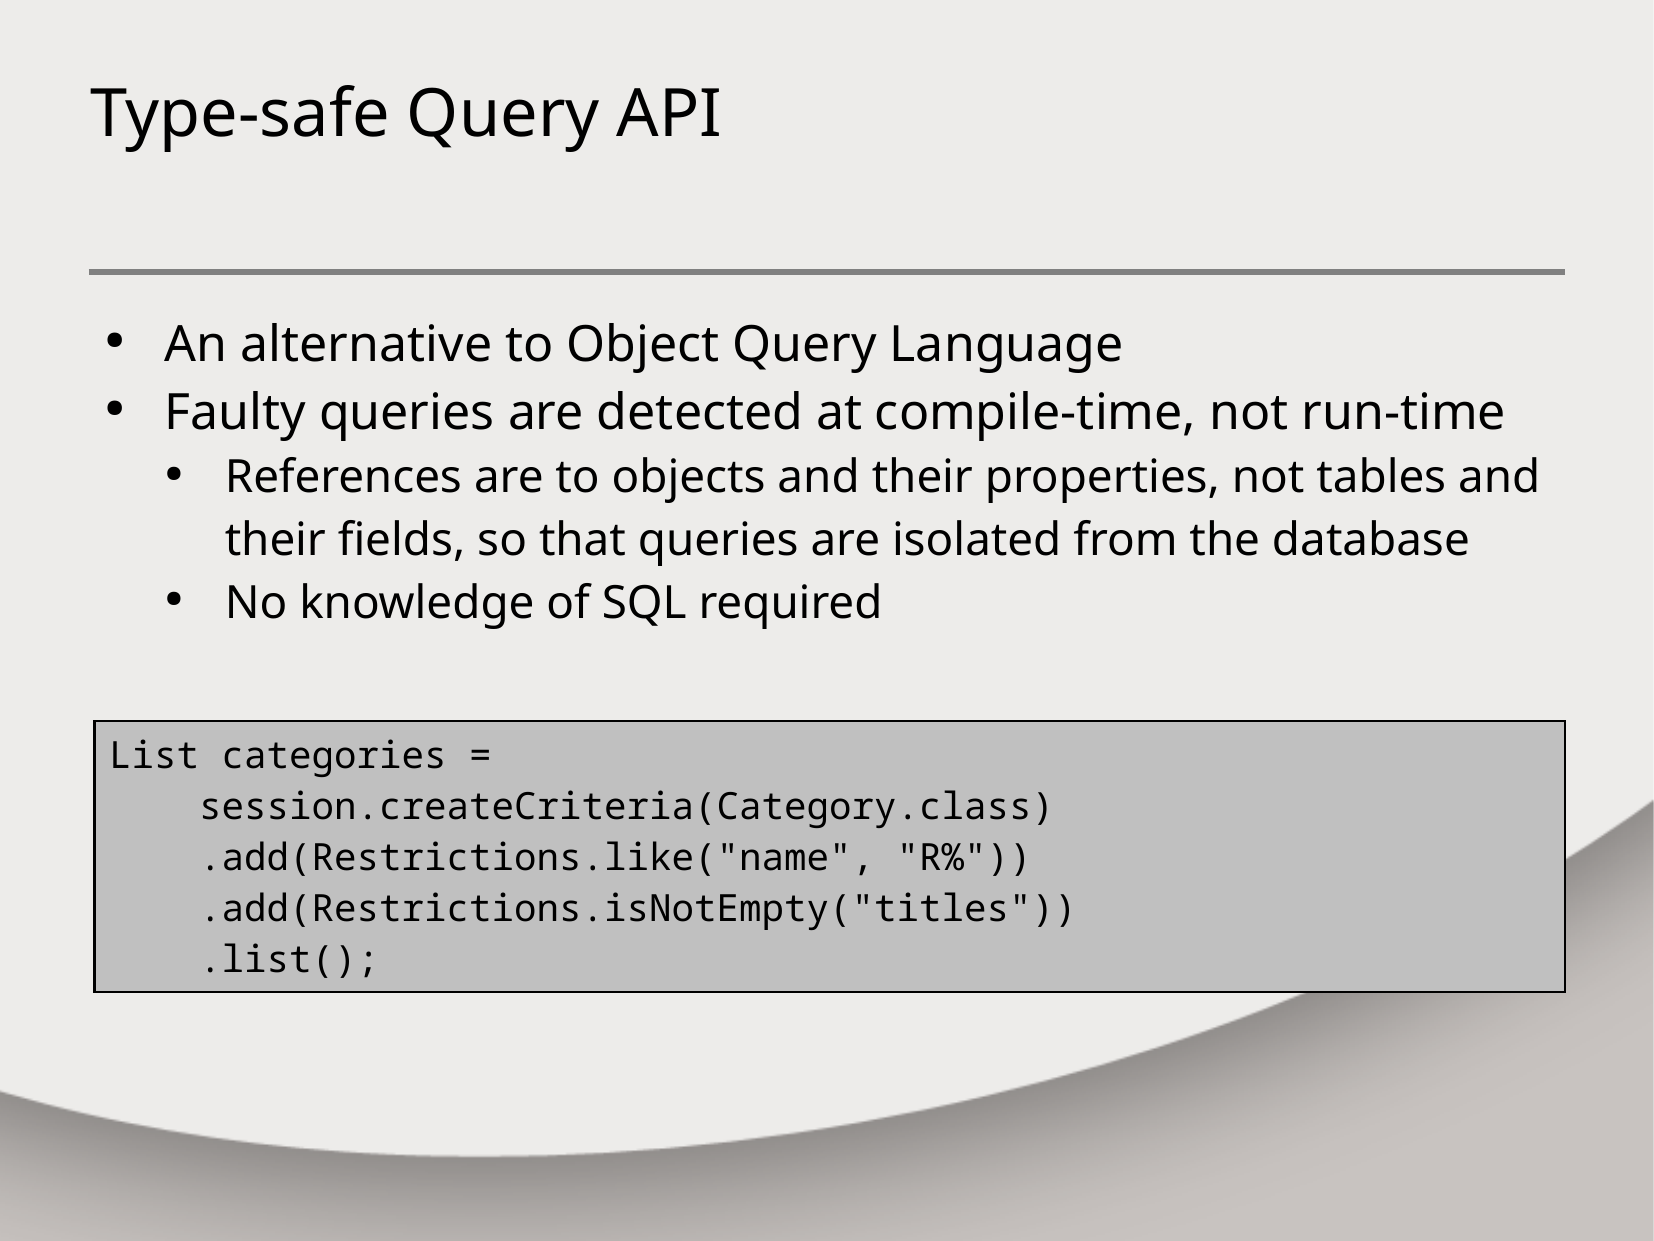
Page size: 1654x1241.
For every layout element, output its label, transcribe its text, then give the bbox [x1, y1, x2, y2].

text_box List categories = session.createCriteria(Category.class) .add(Restrictions.like("name", "R%")) .add(Restrictions.isNotEmpty("titles")) .list(); [94, 721, 1566, 992]
picture [0, 0, 1654, 1241]
text_box An alternative to Object Query Language Faulty queries are detected at compile-time, not run-time References are to objects and their properties, not tables and their fields, so that queries are isolated from the database No knowledge of SQL required [90, 300, 1567, 1157]
title Type-safe Query API [90, 75, 1565, 238]
